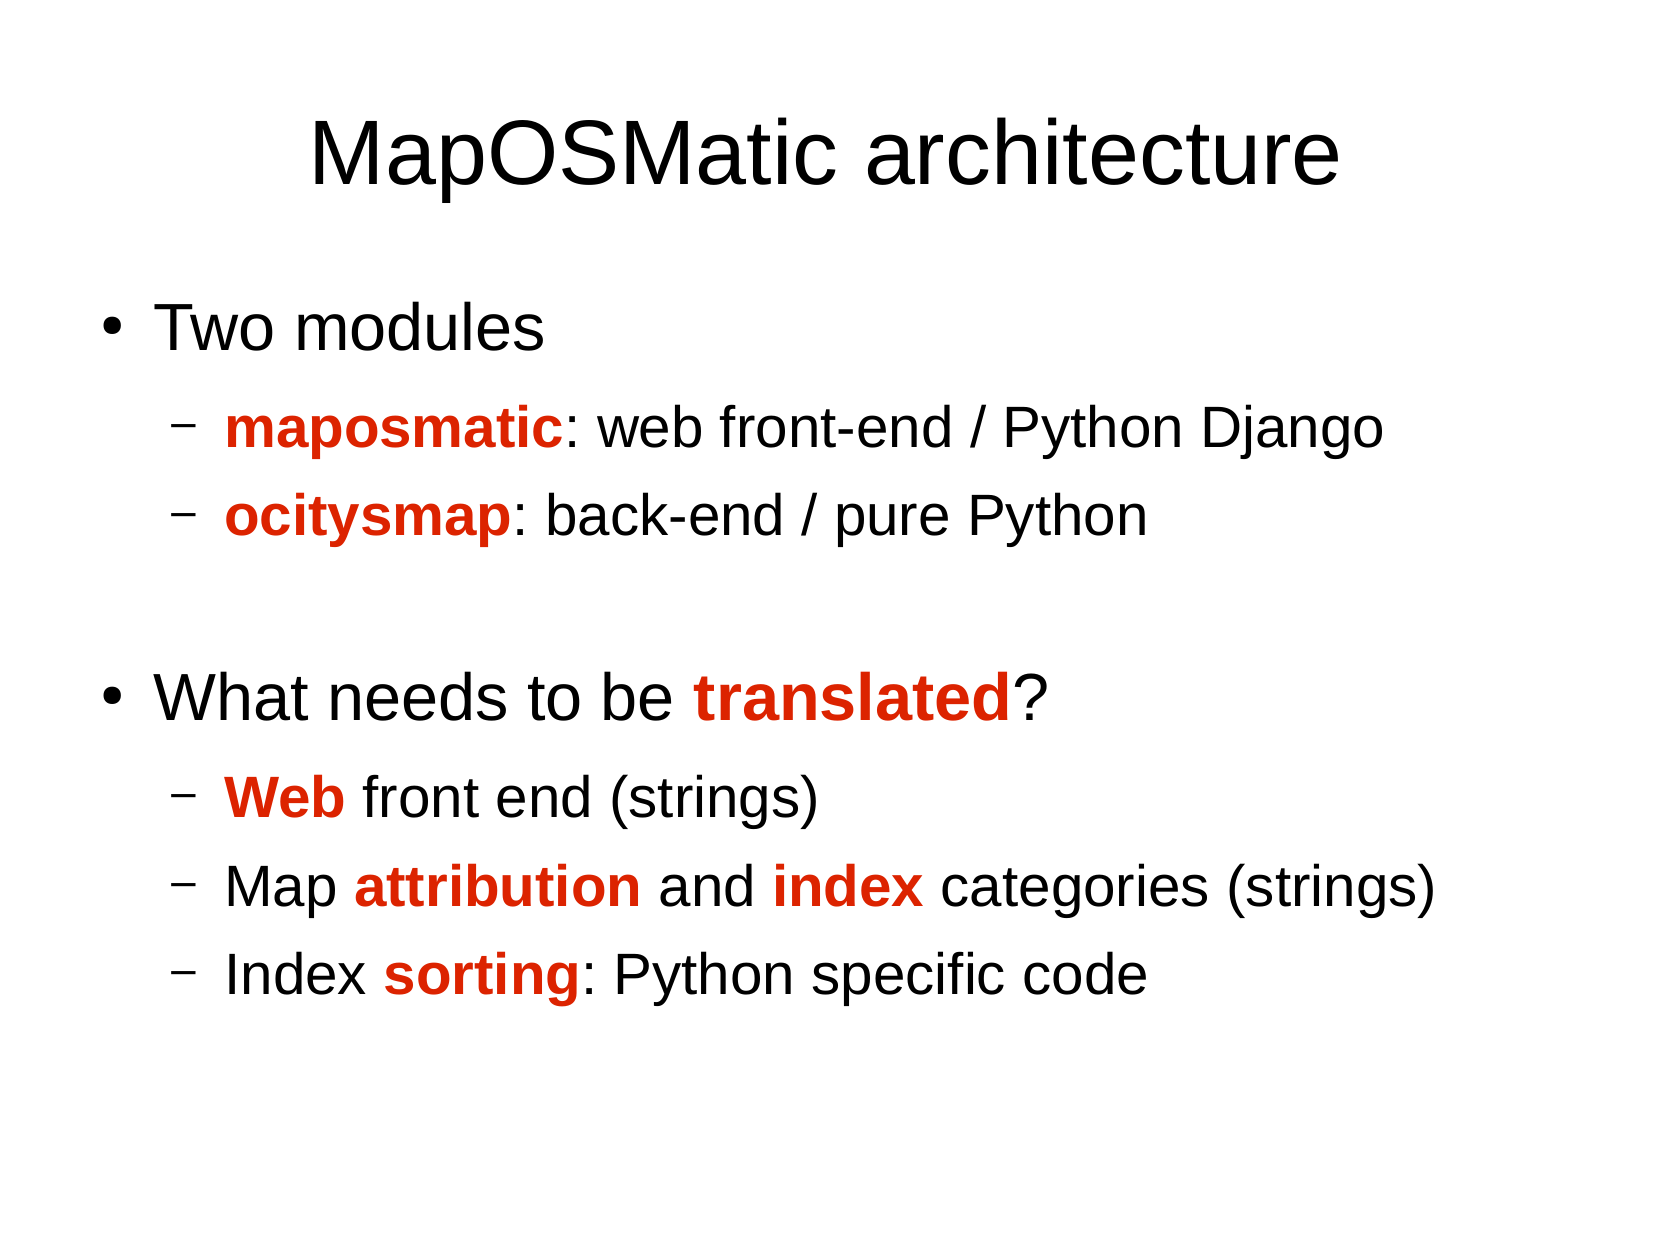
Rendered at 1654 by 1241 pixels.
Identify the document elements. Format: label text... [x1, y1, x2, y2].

list Two modules maposmatic: web front-end / Python Django ocitysmap: back-end / pure Python What needs to be translated? Web front end (strings) Map attribution and index categories (strings) Index sorting: Python specific code [82, 290, 1571, 1010]
title MapOSMatic architecture [82, 49, 1571, 257]
